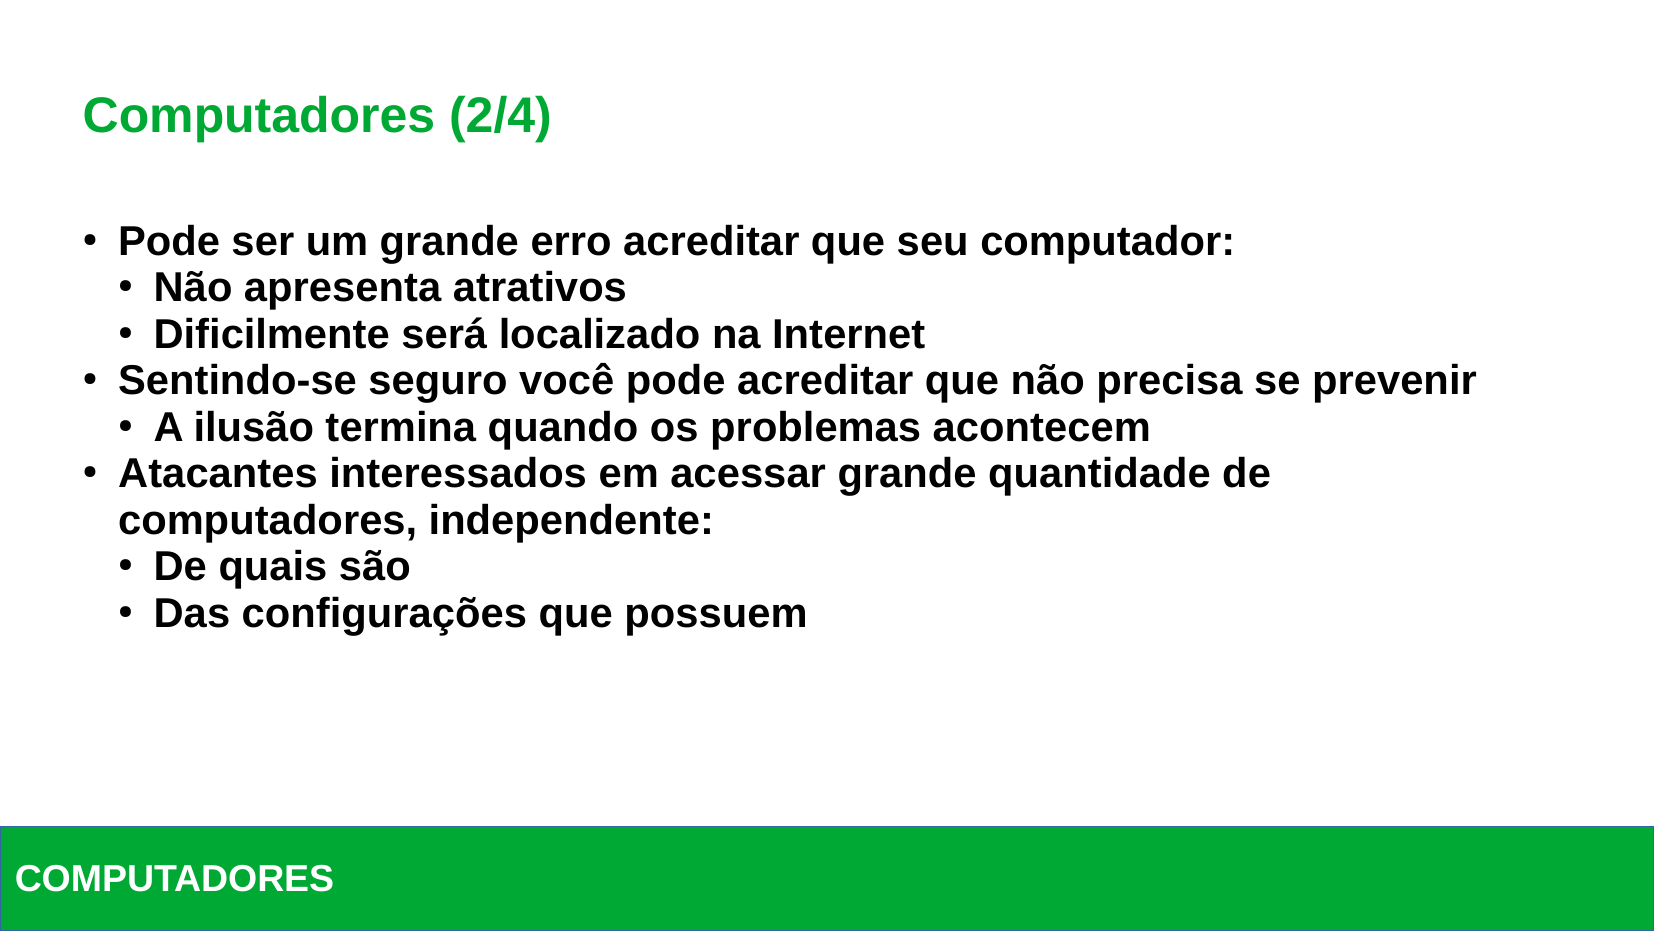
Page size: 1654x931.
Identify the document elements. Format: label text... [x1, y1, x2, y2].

title Computadores (2/4) [82, 37, 1571, 193]
subtitle Pode ser um grande erro acreditar que seu computador: Não apresenta atrativos Dificilmente será localizado na Internet Sentindo-se seguro você pode acreditar que não precisa se prevenir A ilusão termina quando os problemas acontecem Atacantes interessados em acessar grande quantidade de computadores, independente: De quais são Das configurações que possuem [82, 217, 1571, 636]
text_box COMPUTADORES [0, 826, 1654, 931]
